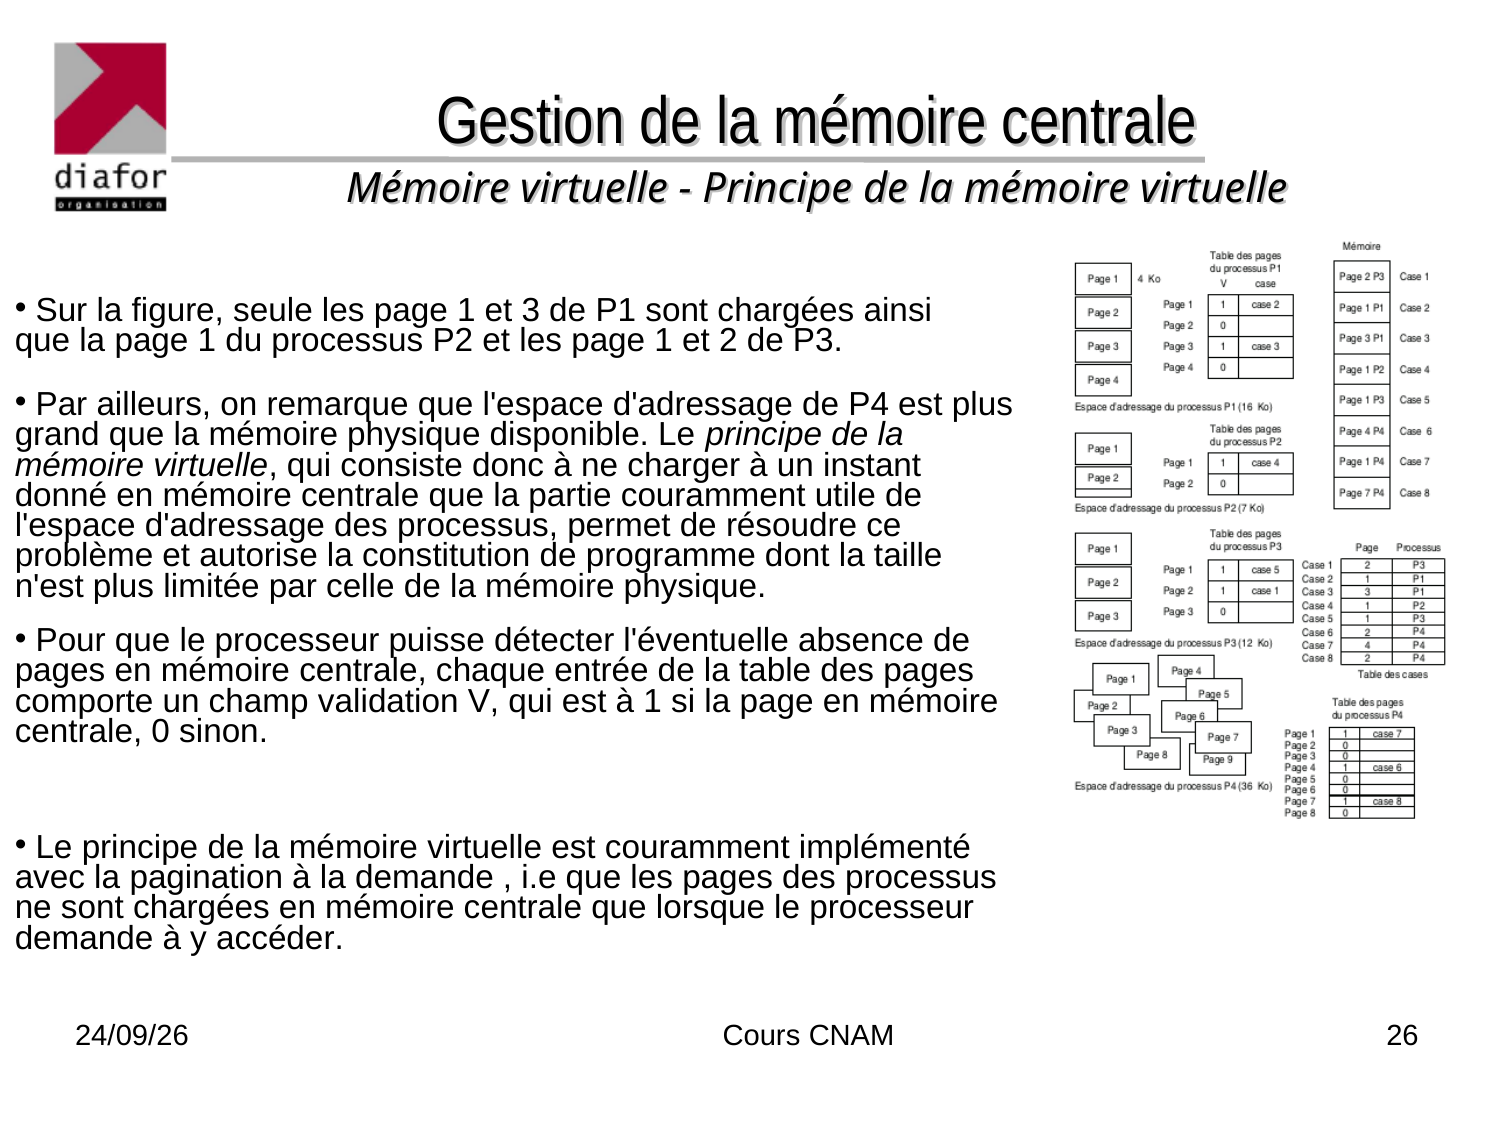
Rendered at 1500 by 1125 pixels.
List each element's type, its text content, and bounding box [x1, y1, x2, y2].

text_box Par ailleurs, on remarque que l'espace d'adressage de P4 est plus grand que la mémoire physique disponible. Le principe de la mémoire virtuelle, qui consiste donc à ne charger à un instant donné en mémoire centrale que la partie couramment utile de l'espace d'adressage des processus, permet de résoudre ce problème et autorise la constitution de programme dont la taille n'est plus limitée par celle de la mémoire physique. [0, 383, 1030, 611]
picture [1033, 236, 1478, 827]
text_box Pour que le processeur puisse détecter l'éventuelle absence de pages en mémoire centrale, chaque entrée de la table des pages comporte un champ validation V, qui est à 1 si la page en mémoire centrale, 0 sinon. [0, 620, 1015, 757]
text_box Le principe de la mémoire virtuelle est couramment implémenté avec la pagination à la demande , i.e que les pages des processus ne sont chargées en mémoire centrale que lorsque le processeur demande à y accéder. [0, 826, 1023, 963]
picture [53, 42, 168, 213]
title Gestion de la mémoire centrale Mémoire virtuelle - Principe de la mémoire virtuelle [133, 45, 1500, 250]
text_box Sur la figure, seule les page 1 et 3 de P1 sont chargées ainsi que la page 1 du processus P2 et les page 1 et 2 de P3. [0, 289, 959, 365]
